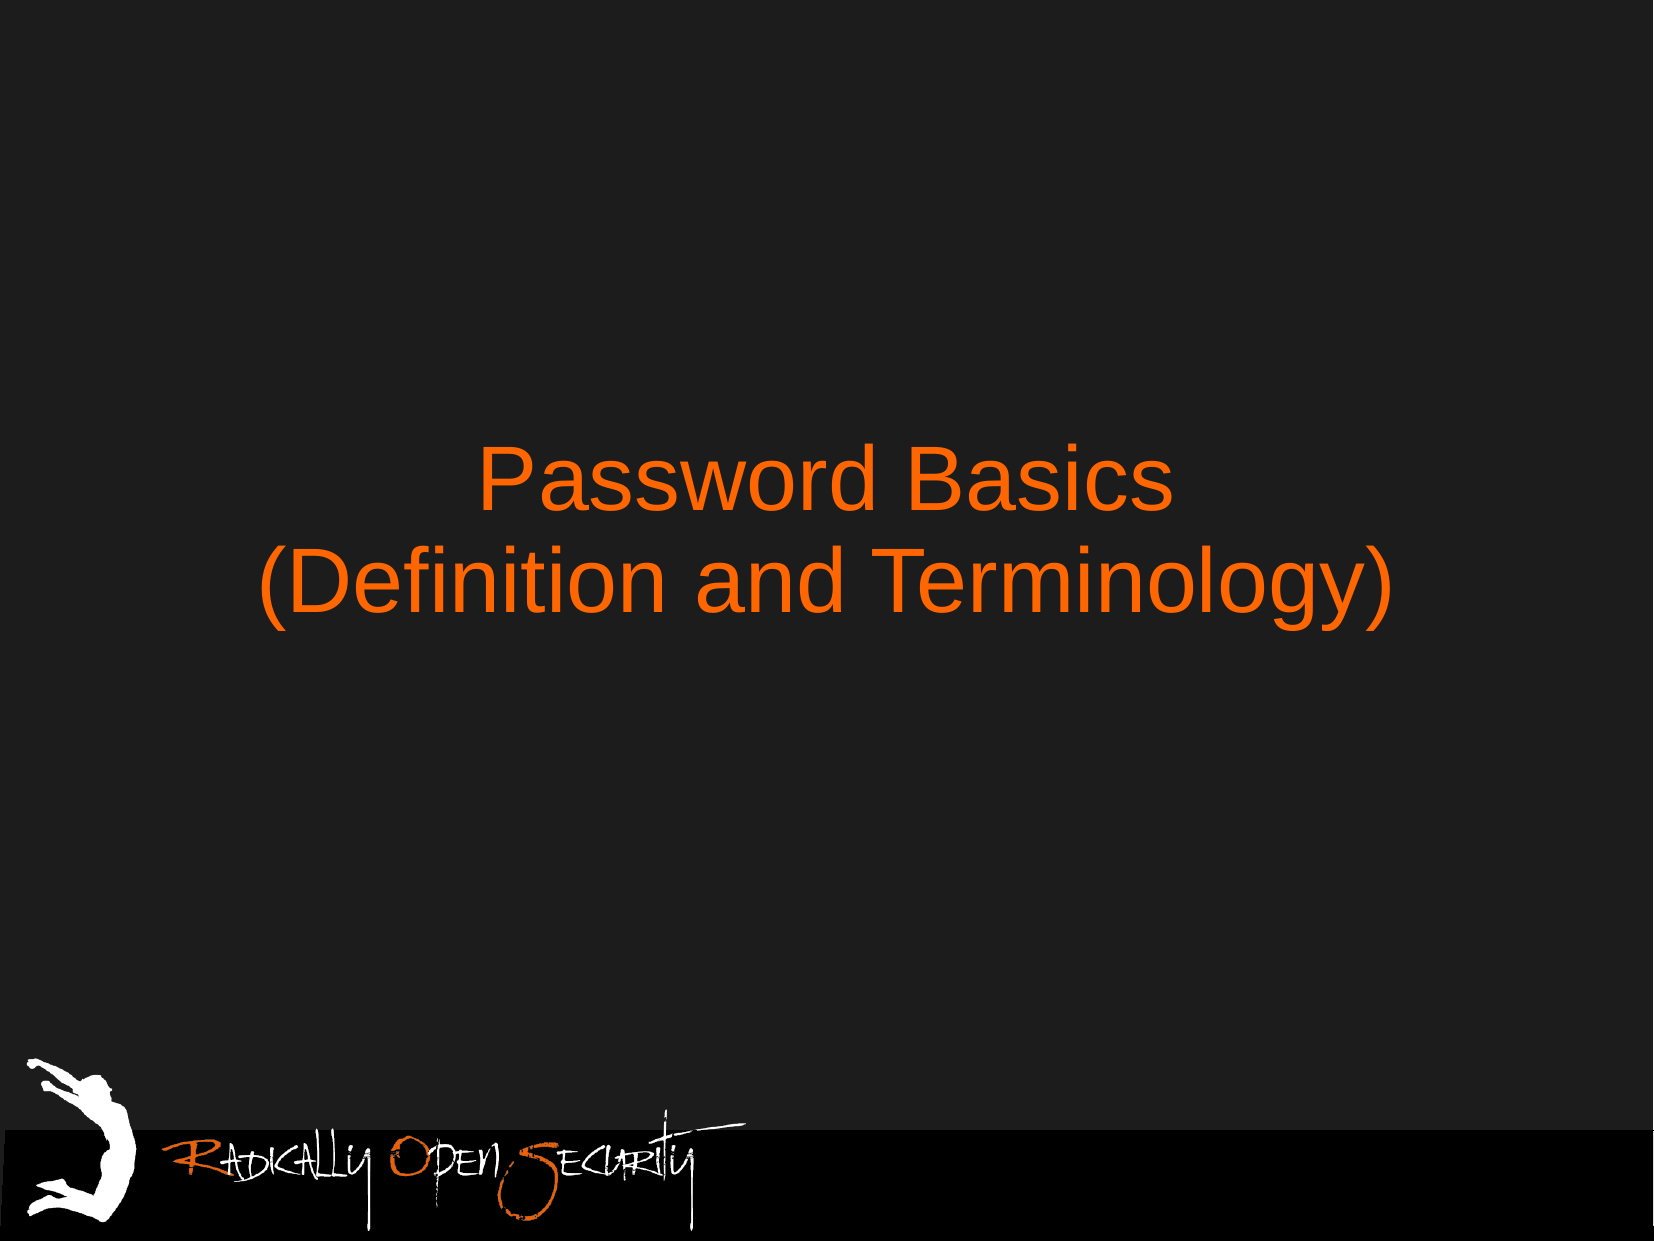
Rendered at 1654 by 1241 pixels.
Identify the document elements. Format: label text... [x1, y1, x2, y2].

subtitle Password Basics (Definition and Terminology) [82, 49, 1571, 1010]
picture [0, 1022, 778, 1241]
